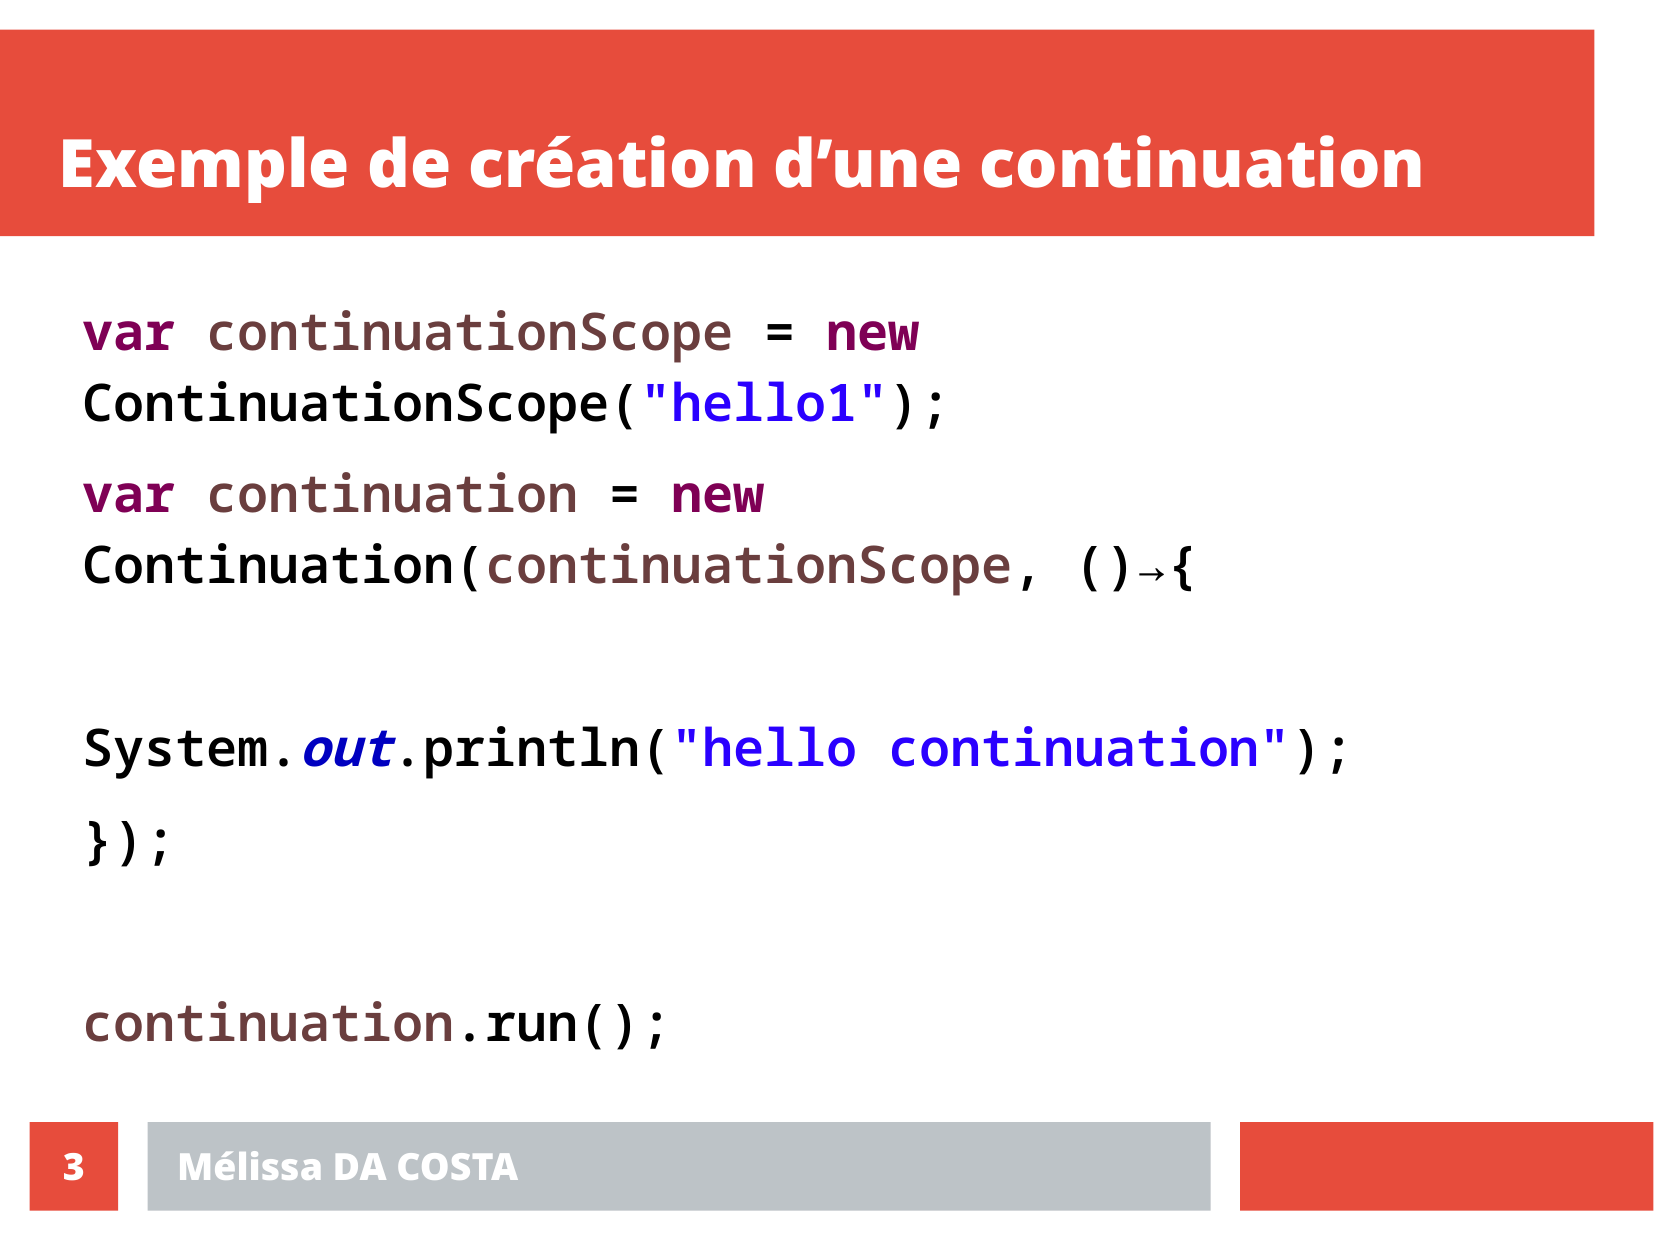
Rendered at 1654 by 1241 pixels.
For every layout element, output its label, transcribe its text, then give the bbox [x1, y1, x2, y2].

list var continuationScope = new ContinuationScope("hello1"); var continuation = new Continuation(continuationScope, ()→{ System.out.println("hello continuation"); }); continuation.run(); [82, 295, 1571, 1063]
title Exemple de création d’une continuation [59, 59, 1595, 207]
